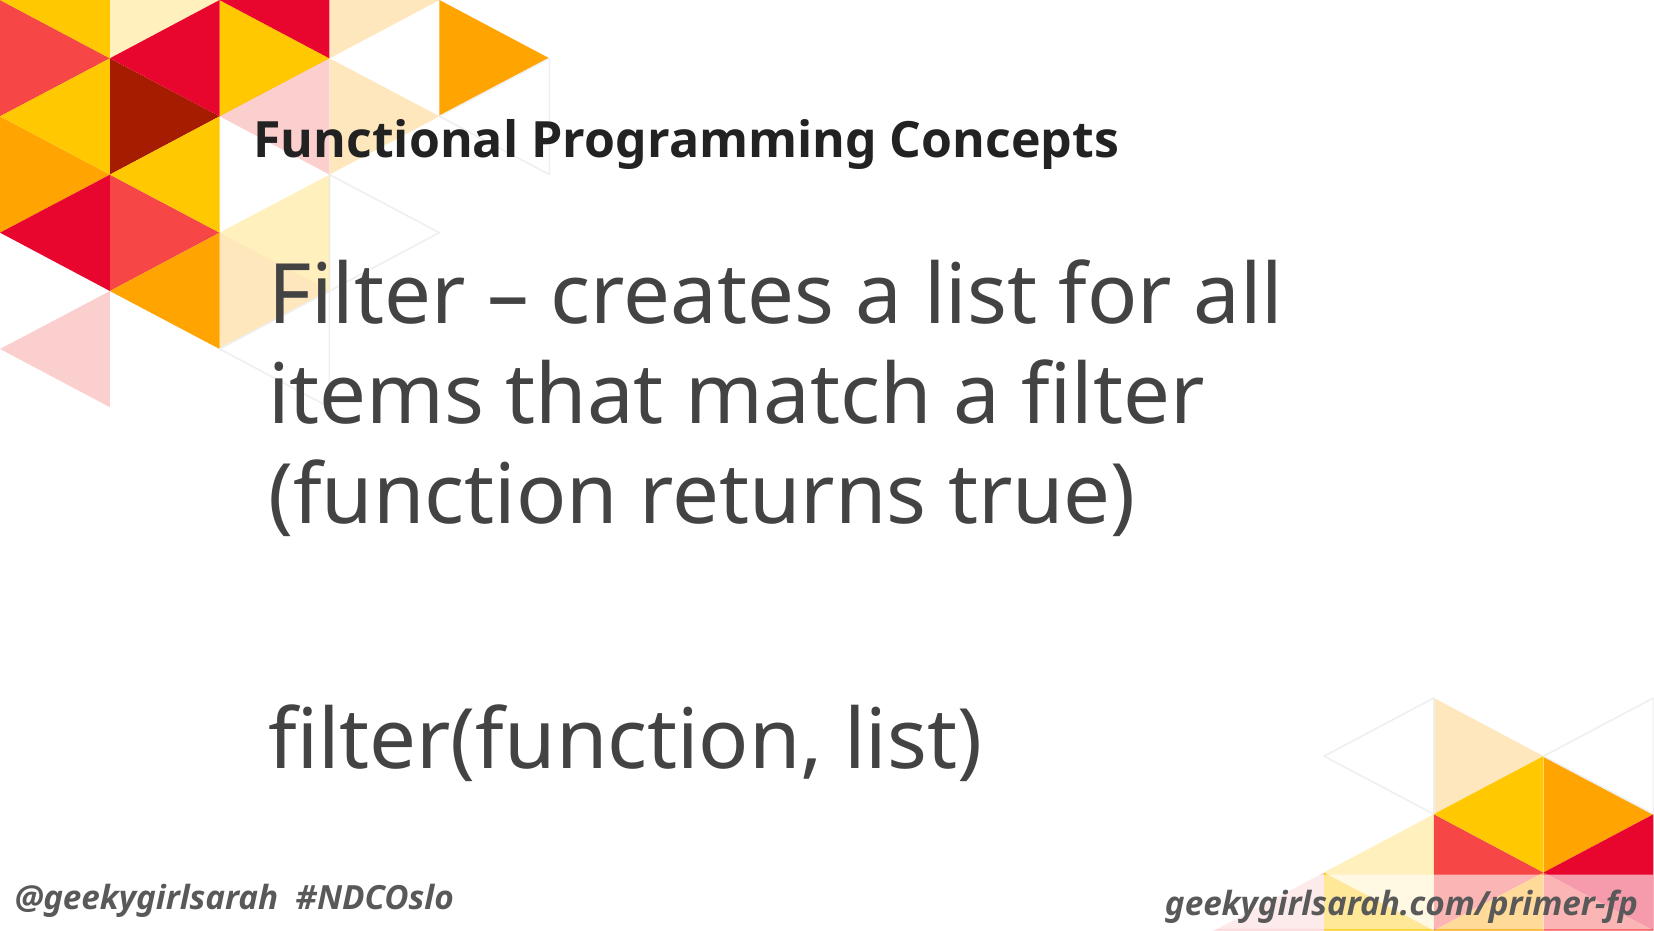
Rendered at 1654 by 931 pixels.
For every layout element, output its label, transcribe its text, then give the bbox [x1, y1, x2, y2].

list Filter – creates a list for all items that match a filter (function returns true) filter(function, list) [238, 225, 1406, 750]
title Functional Programming Concepts [238, 61, 1406, 183]
